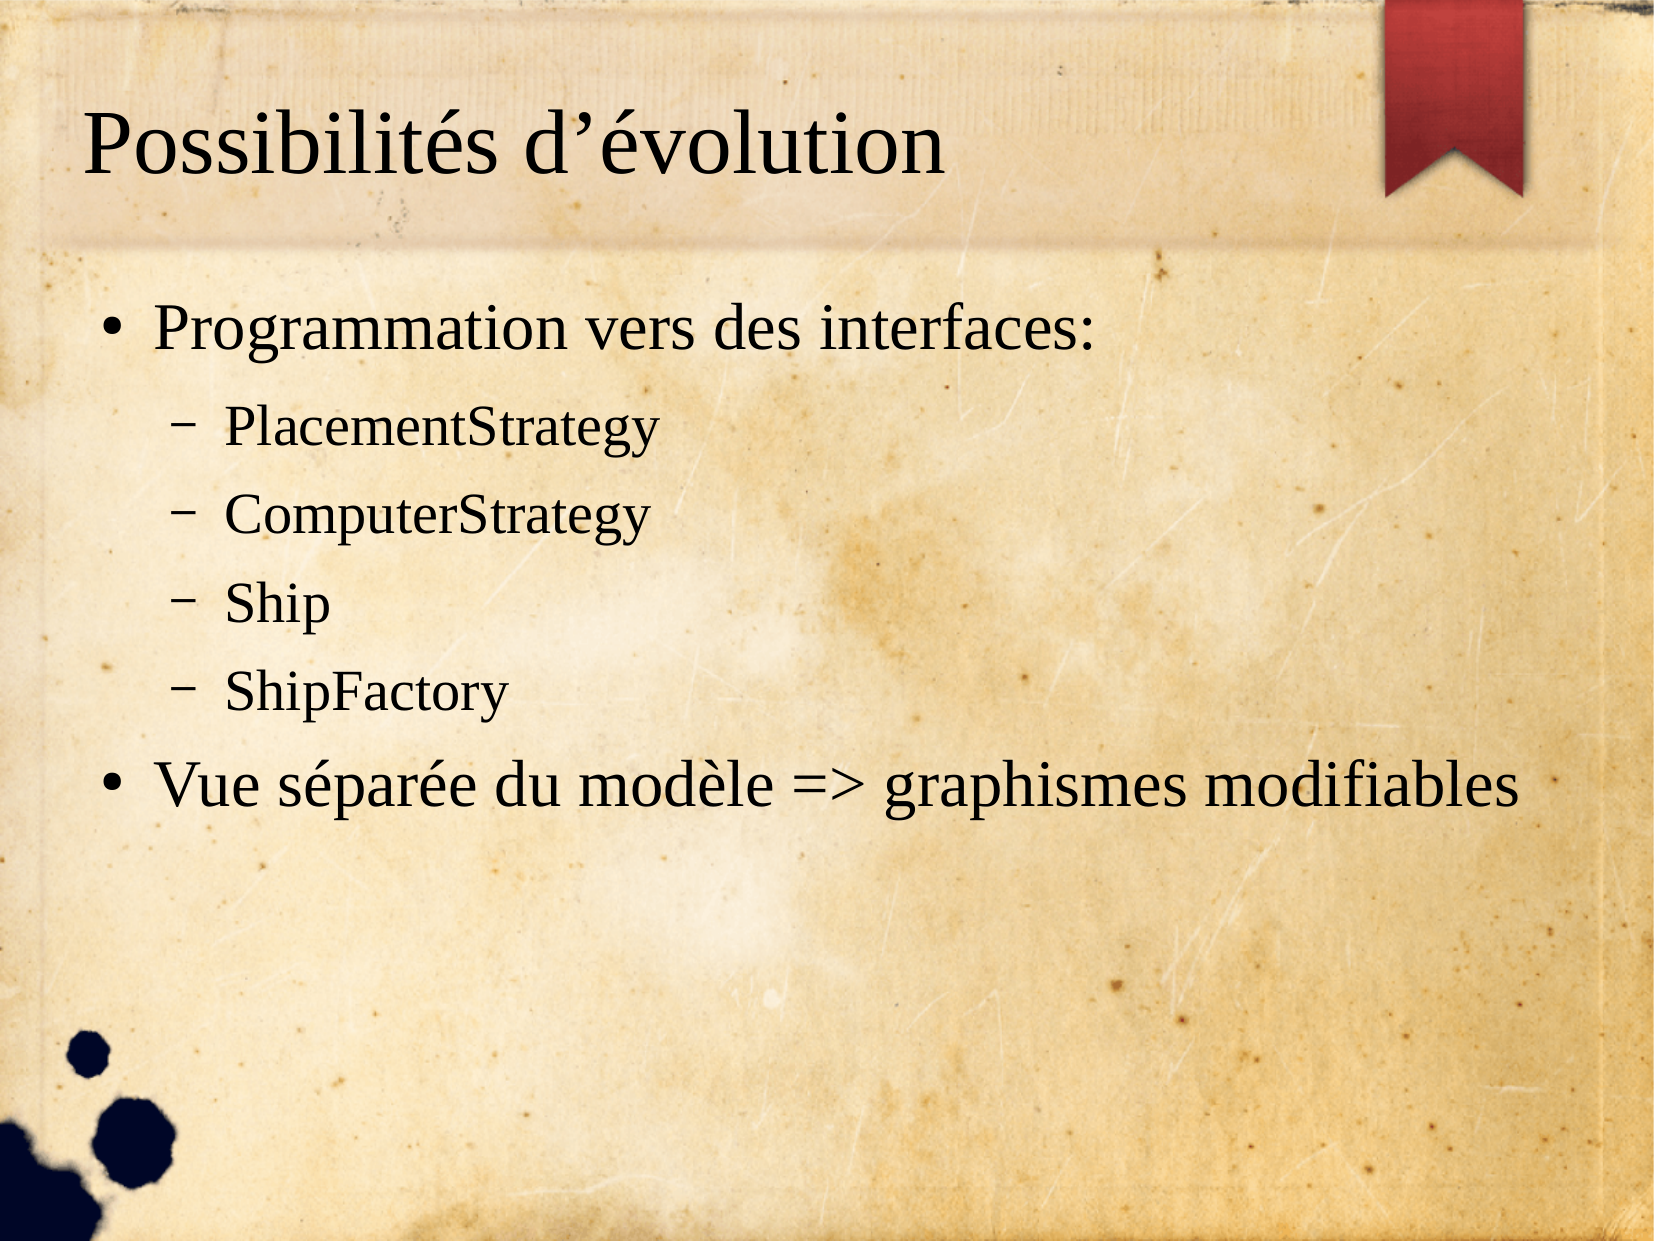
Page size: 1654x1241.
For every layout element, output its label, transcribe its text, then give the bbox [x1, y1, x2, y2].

picture [0, 0, 1654, 1241]
title Possibilités d’évolution [82, 49, 1347, 237]
list Programmation vers des interfaces: PlacementStrategy ComputerStrategy Ship ShipFactory Vue séparée du modèle => graphismes modifiables [82, 290, 1538, 1010]
